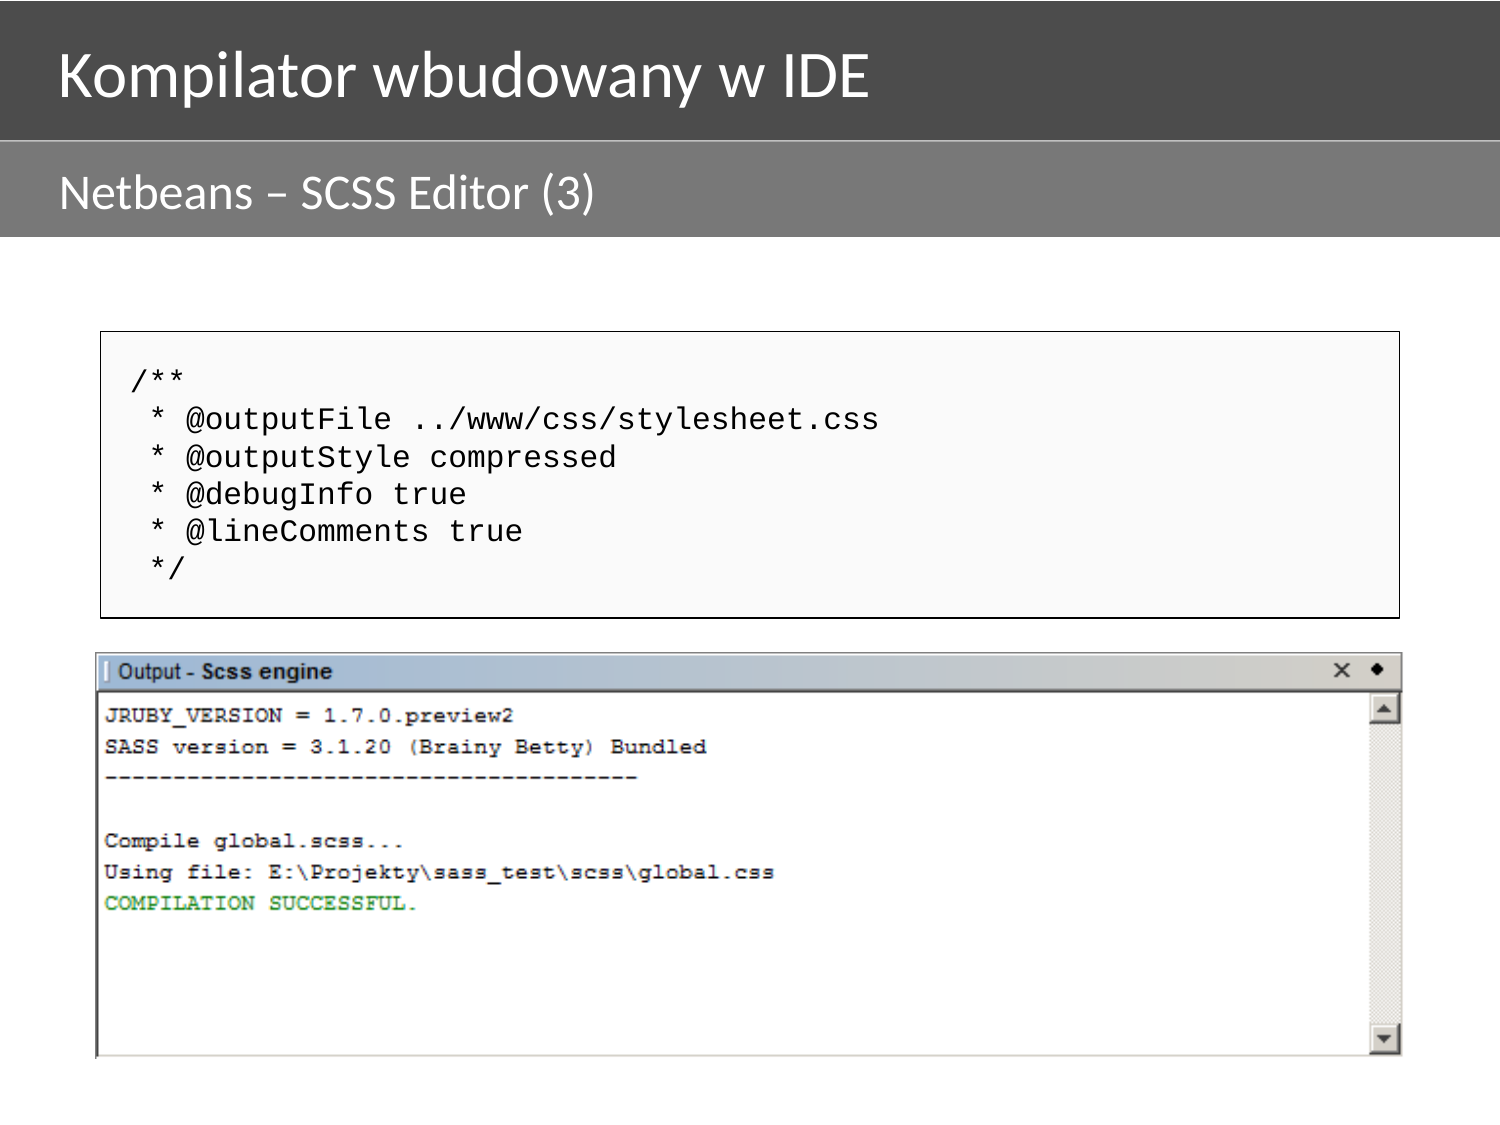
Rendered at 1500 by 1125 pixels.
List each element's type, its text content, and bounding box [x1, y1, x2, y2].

picture [95, 652, 1405, 1059]
text_box /** * @outputFile ../www/css/stylesheet.css * @outputStyle compressed * @debugInfo true * @lineComments true */ [100, 331, 1400, 619]
text_box Netbeans – SCSS Editor (3) [0, 141, 1500, 237]
text_box Kompilator wbudowany w IDE [0, 1, 1500, 140]
